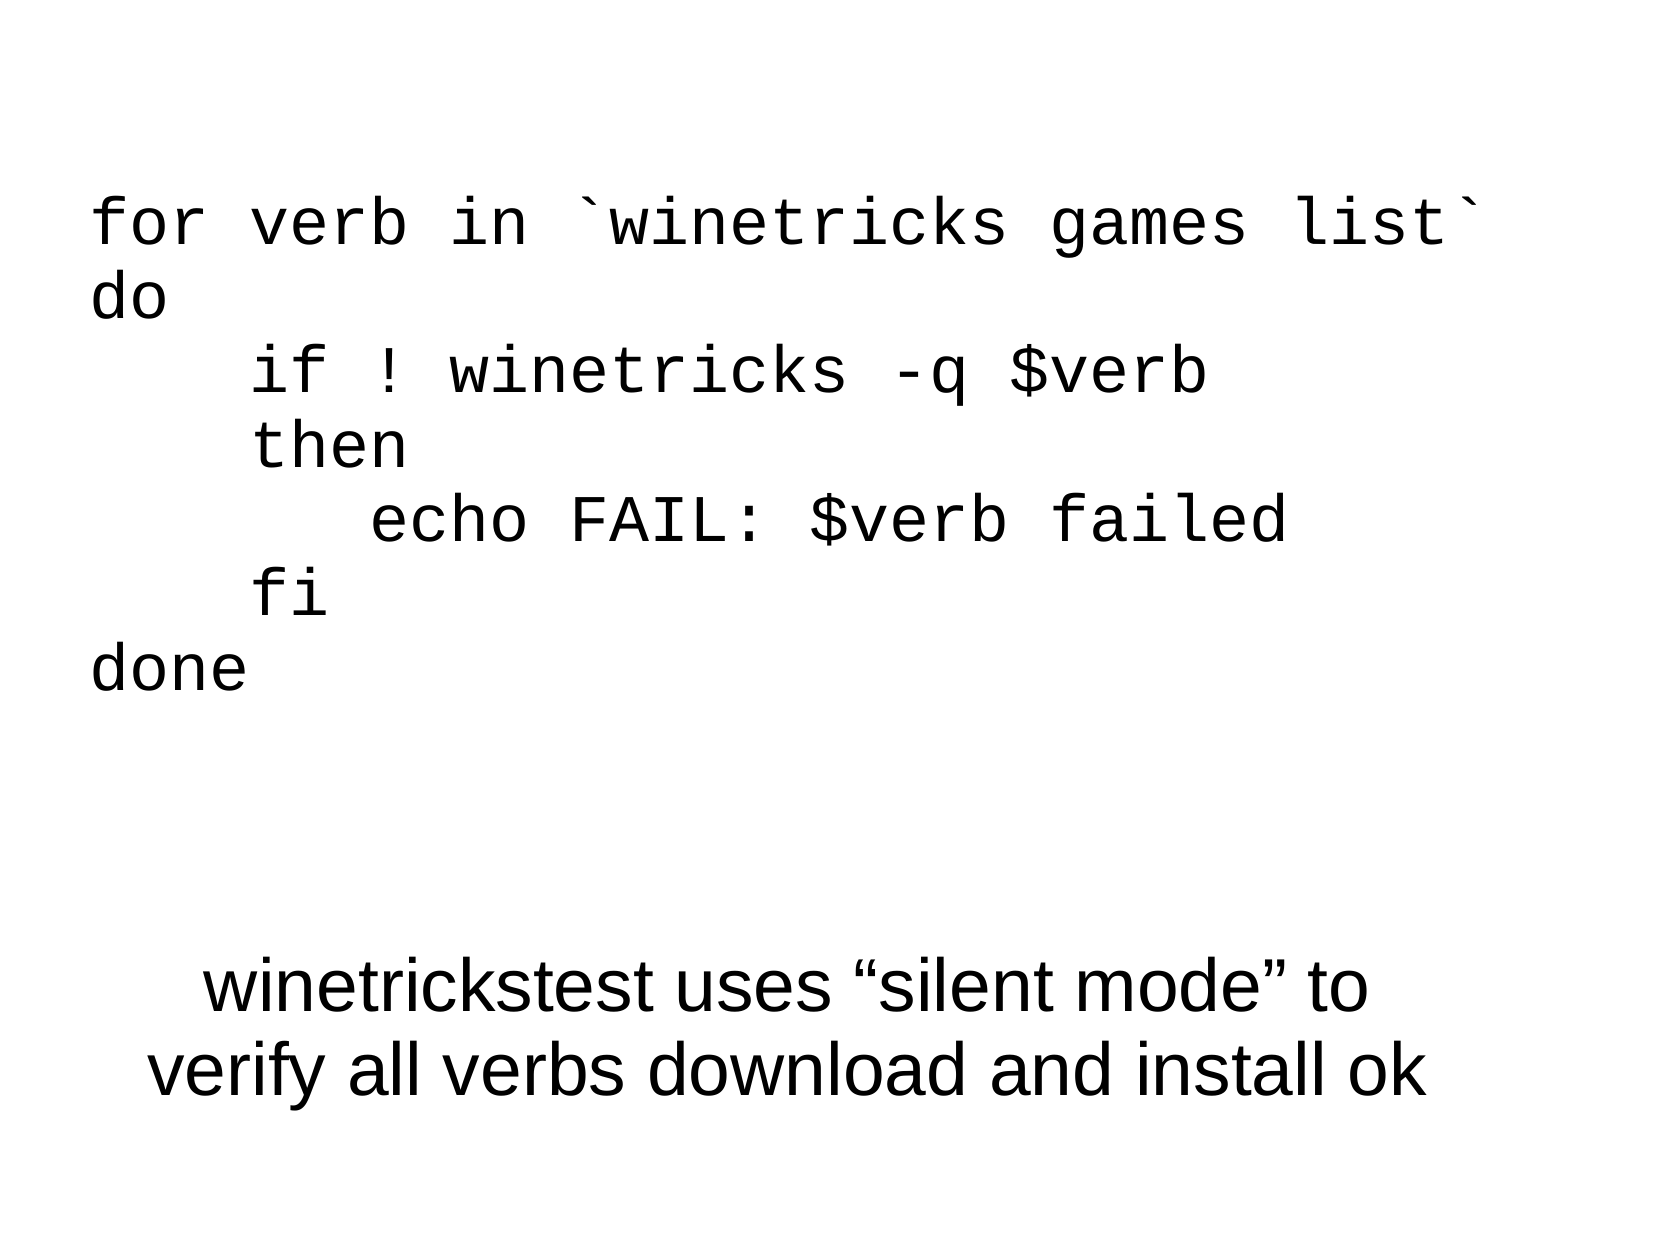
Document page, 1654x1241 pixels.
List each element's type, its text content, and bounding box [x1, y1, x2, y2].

text_box for verb in `winetricks games list` do if ! winetricks -q $verb then echo FAIL: $verb failed fi done [75, 177, 1538, 713]
text_box winetrickstest uses “silent mode” to verify all verbs download and install ok [112, 937, 1463, 1163]
